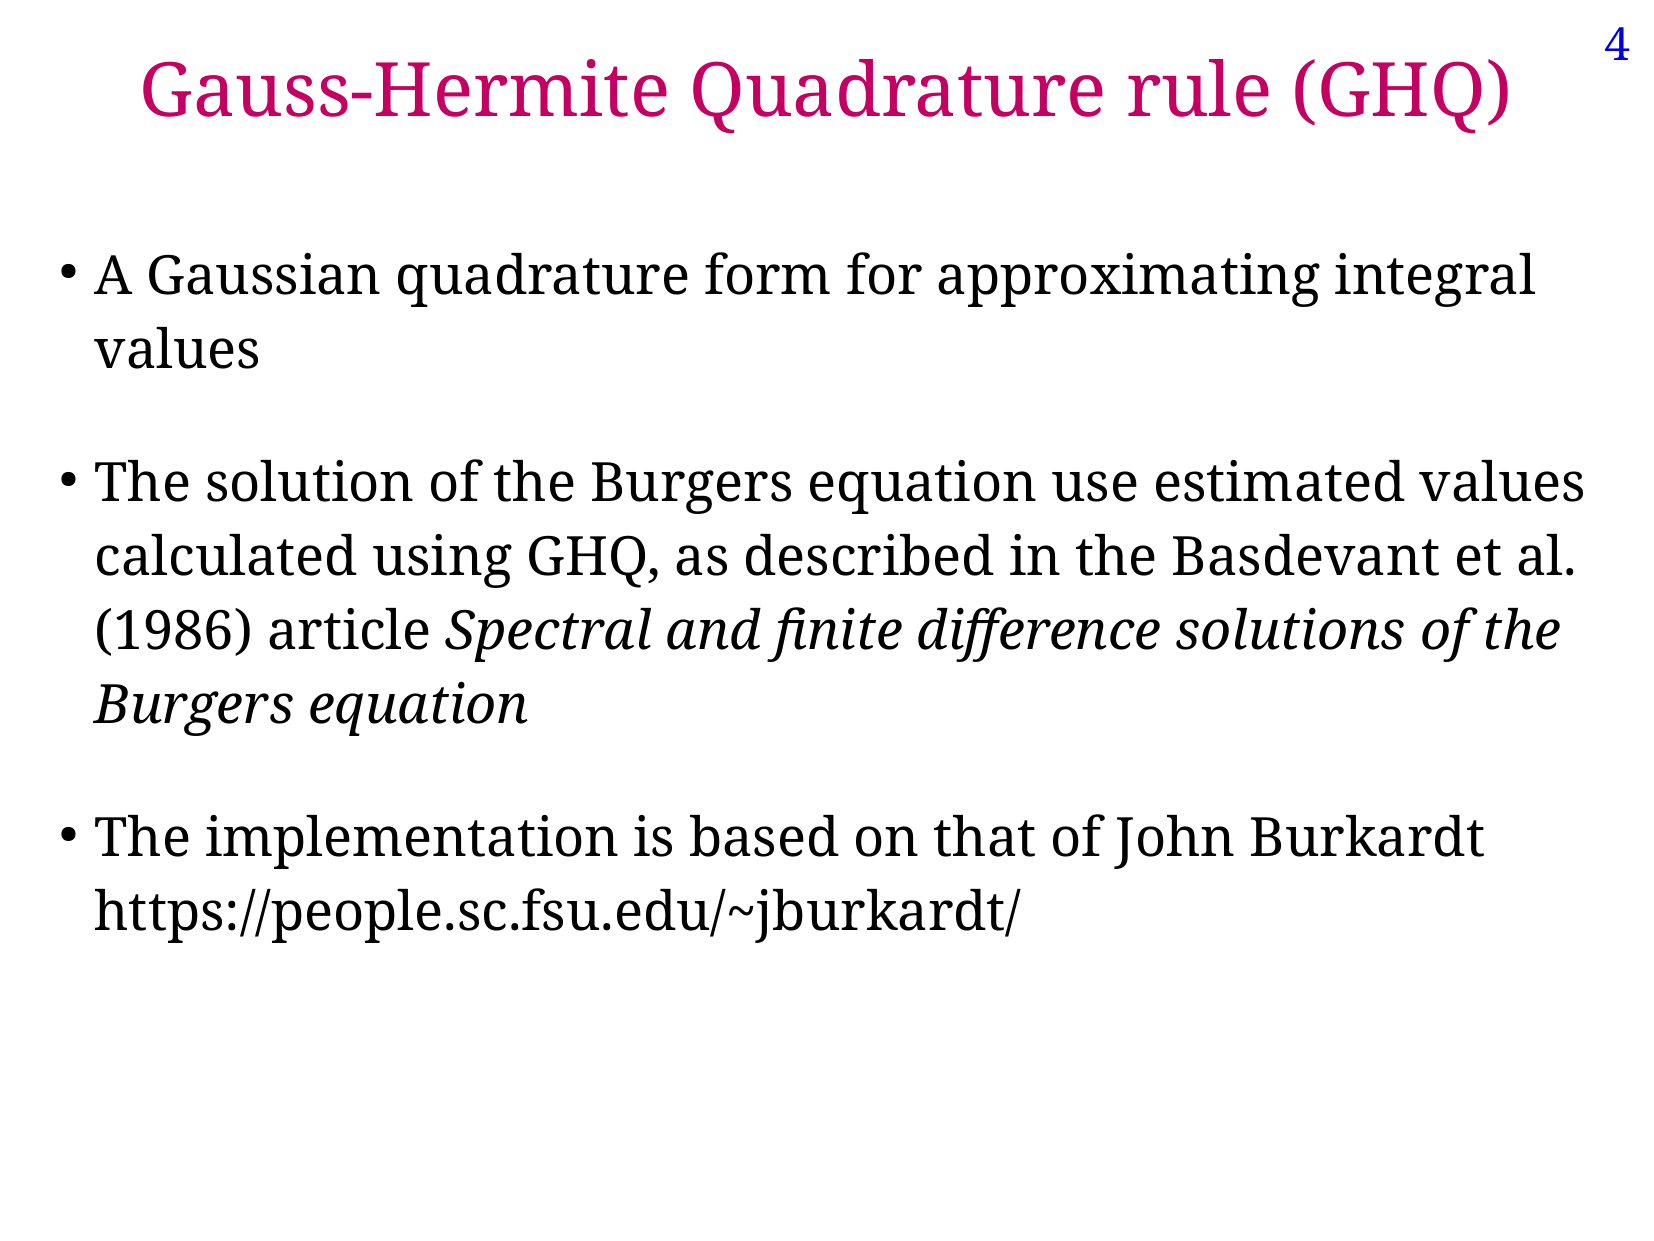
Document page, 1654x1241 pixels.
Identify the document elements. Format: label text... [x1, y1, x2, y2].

title Gauss-Hermite Quadrature rule (GHQ) [59, 29, 1595, 148]
list A Gaussian quadrature form for approximating integral values The solution of the Burgers equation use estimated values calculated using GHQ, as described in the Basdevant et al. (1986) article Spectral and finite difference solutions of the Burgers equation The implementation is based on that of John Burkardt https://people.sc.fsu.edu/~jburkardt/ [59, 236, 1595, 1211]
